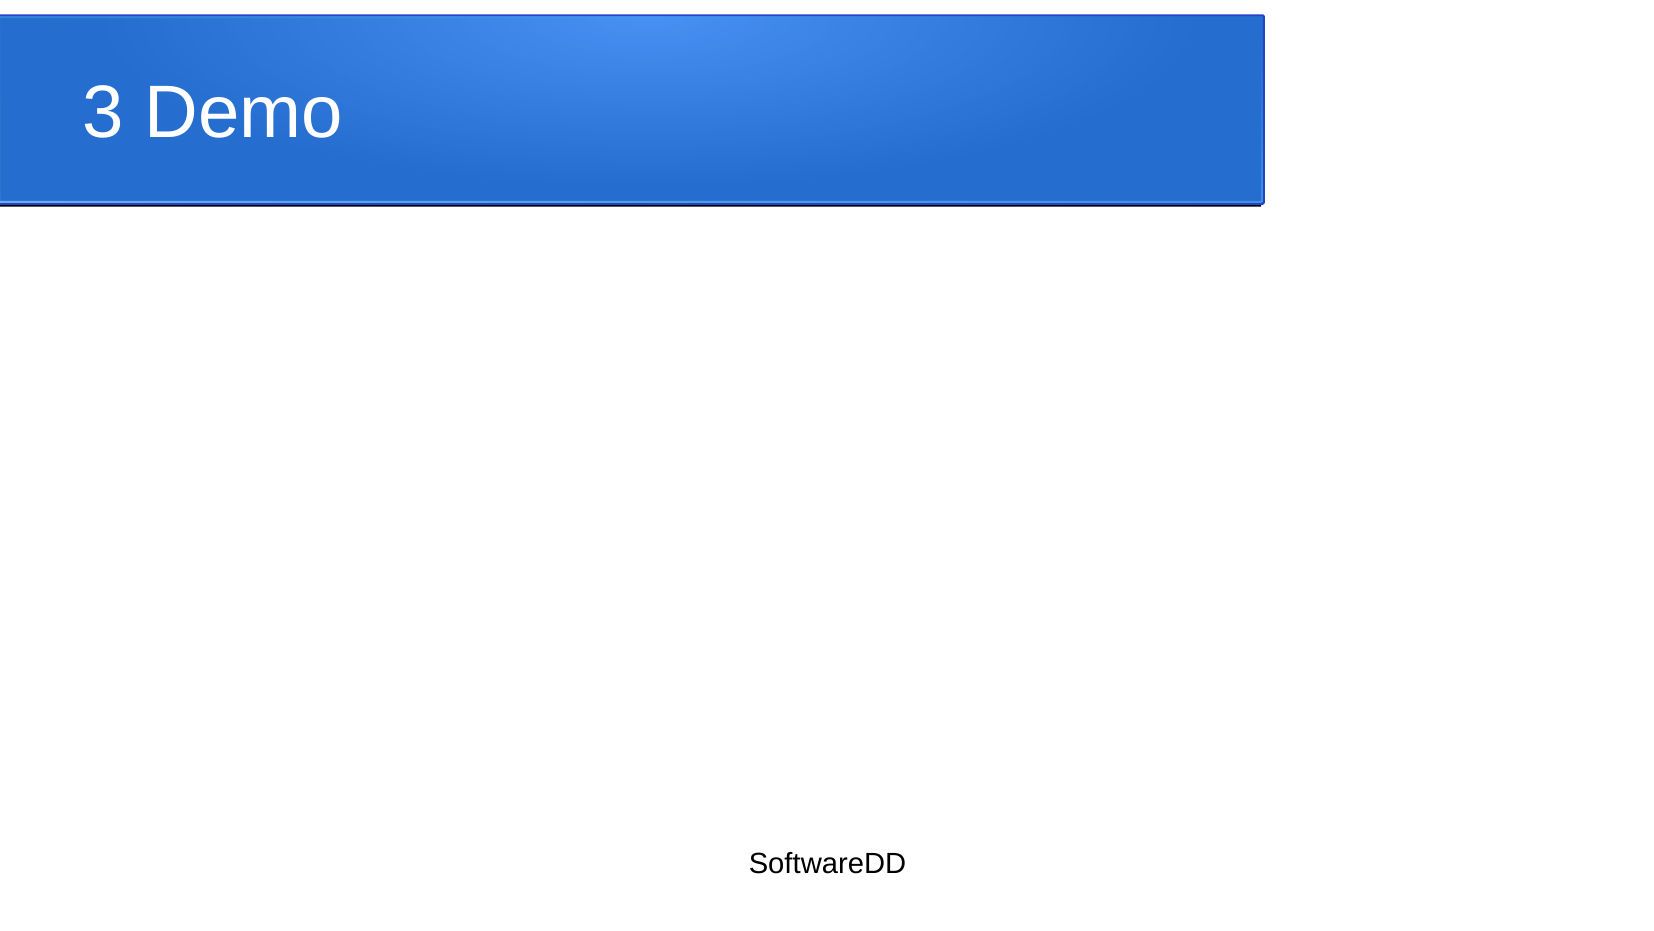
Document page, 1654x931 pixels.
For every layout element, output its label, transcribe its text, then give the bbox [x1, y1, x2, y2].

title 3 Demo [82, 35, 1235, 189]
